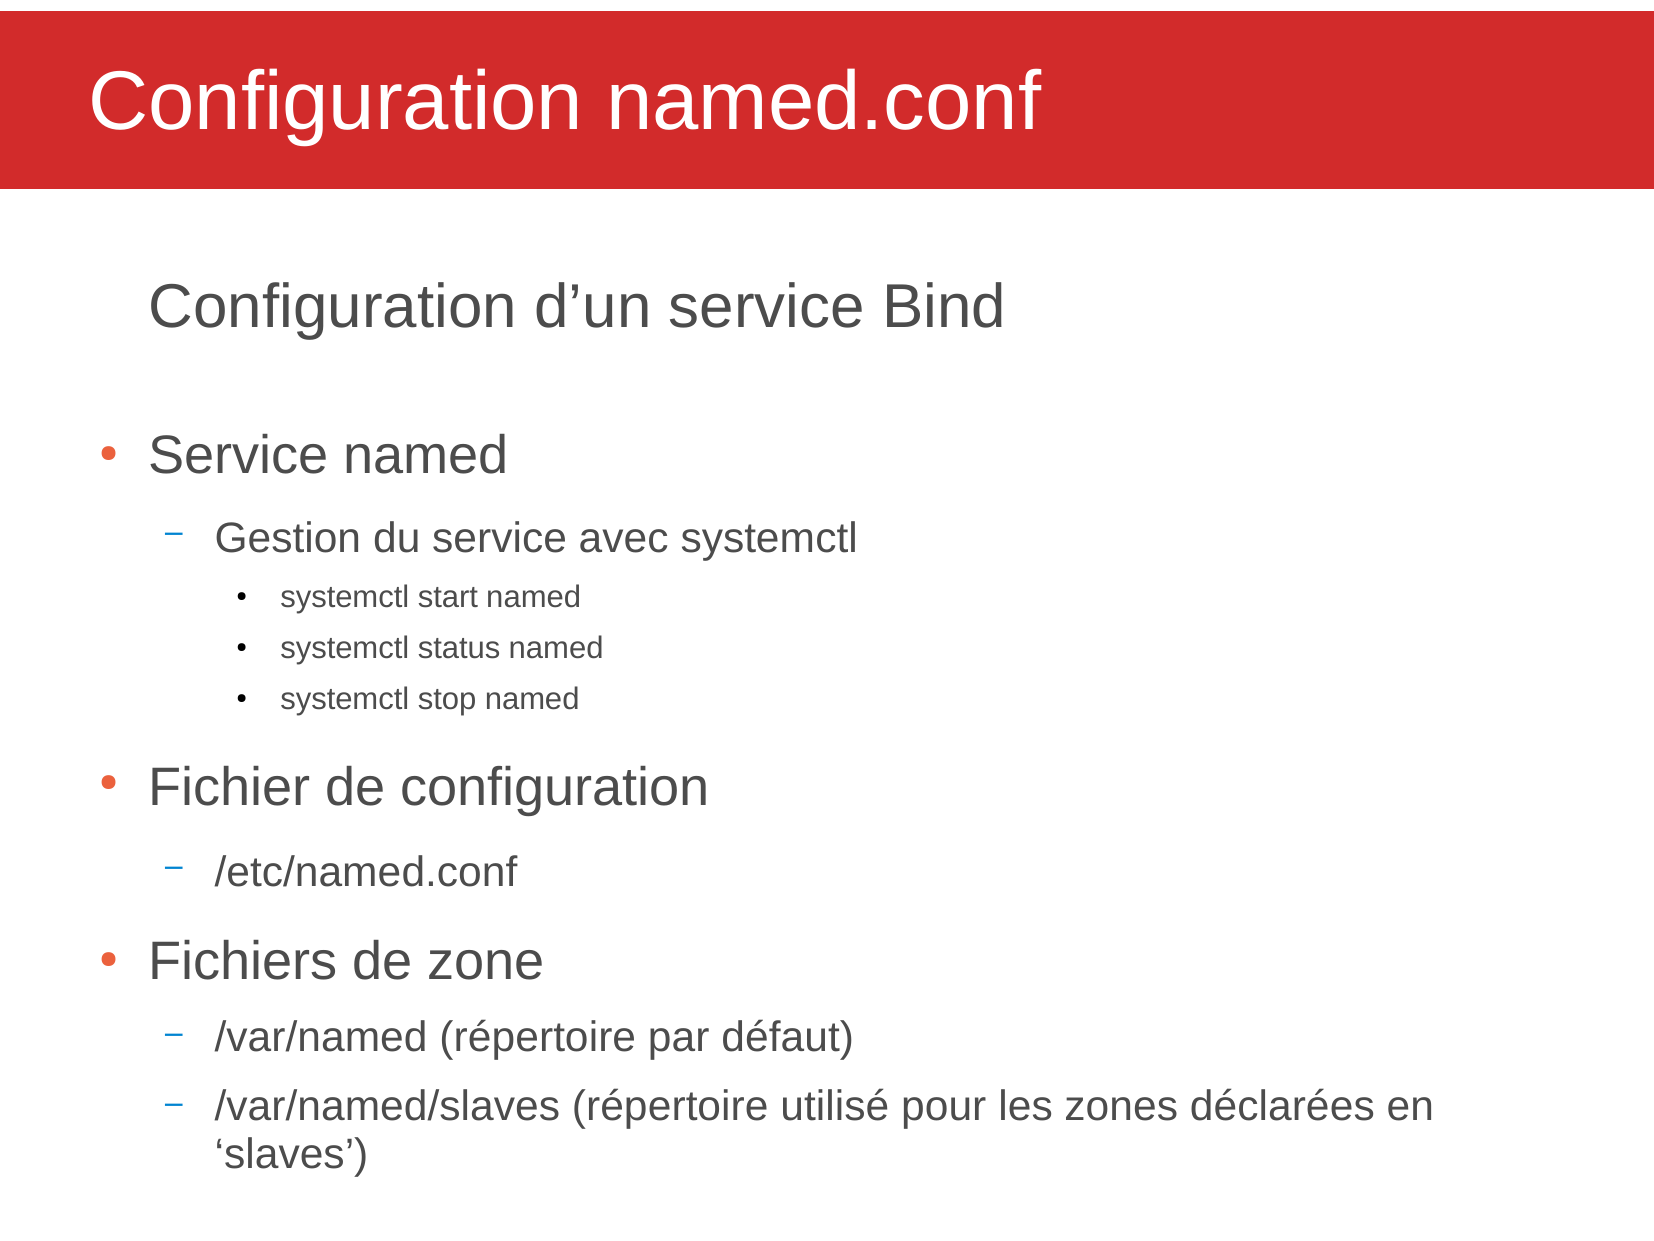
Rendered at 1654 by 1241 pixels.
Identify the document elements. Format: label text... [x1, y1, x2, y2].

title Configuration named.conf [0, 11, 1654, 189]
list Configuration d’un service Bind Service named Gestion du service avec systemctl systemctl start named systemctl status named systemctl stop named Fichier de configuration /etc/named.conf Fichiers de zone /var/named (répertoire par défaut) /var/named/slaves (répertoire utilisé pour les zones déclarées en ‘slaves’) [82, 271, 1571, 1182]
